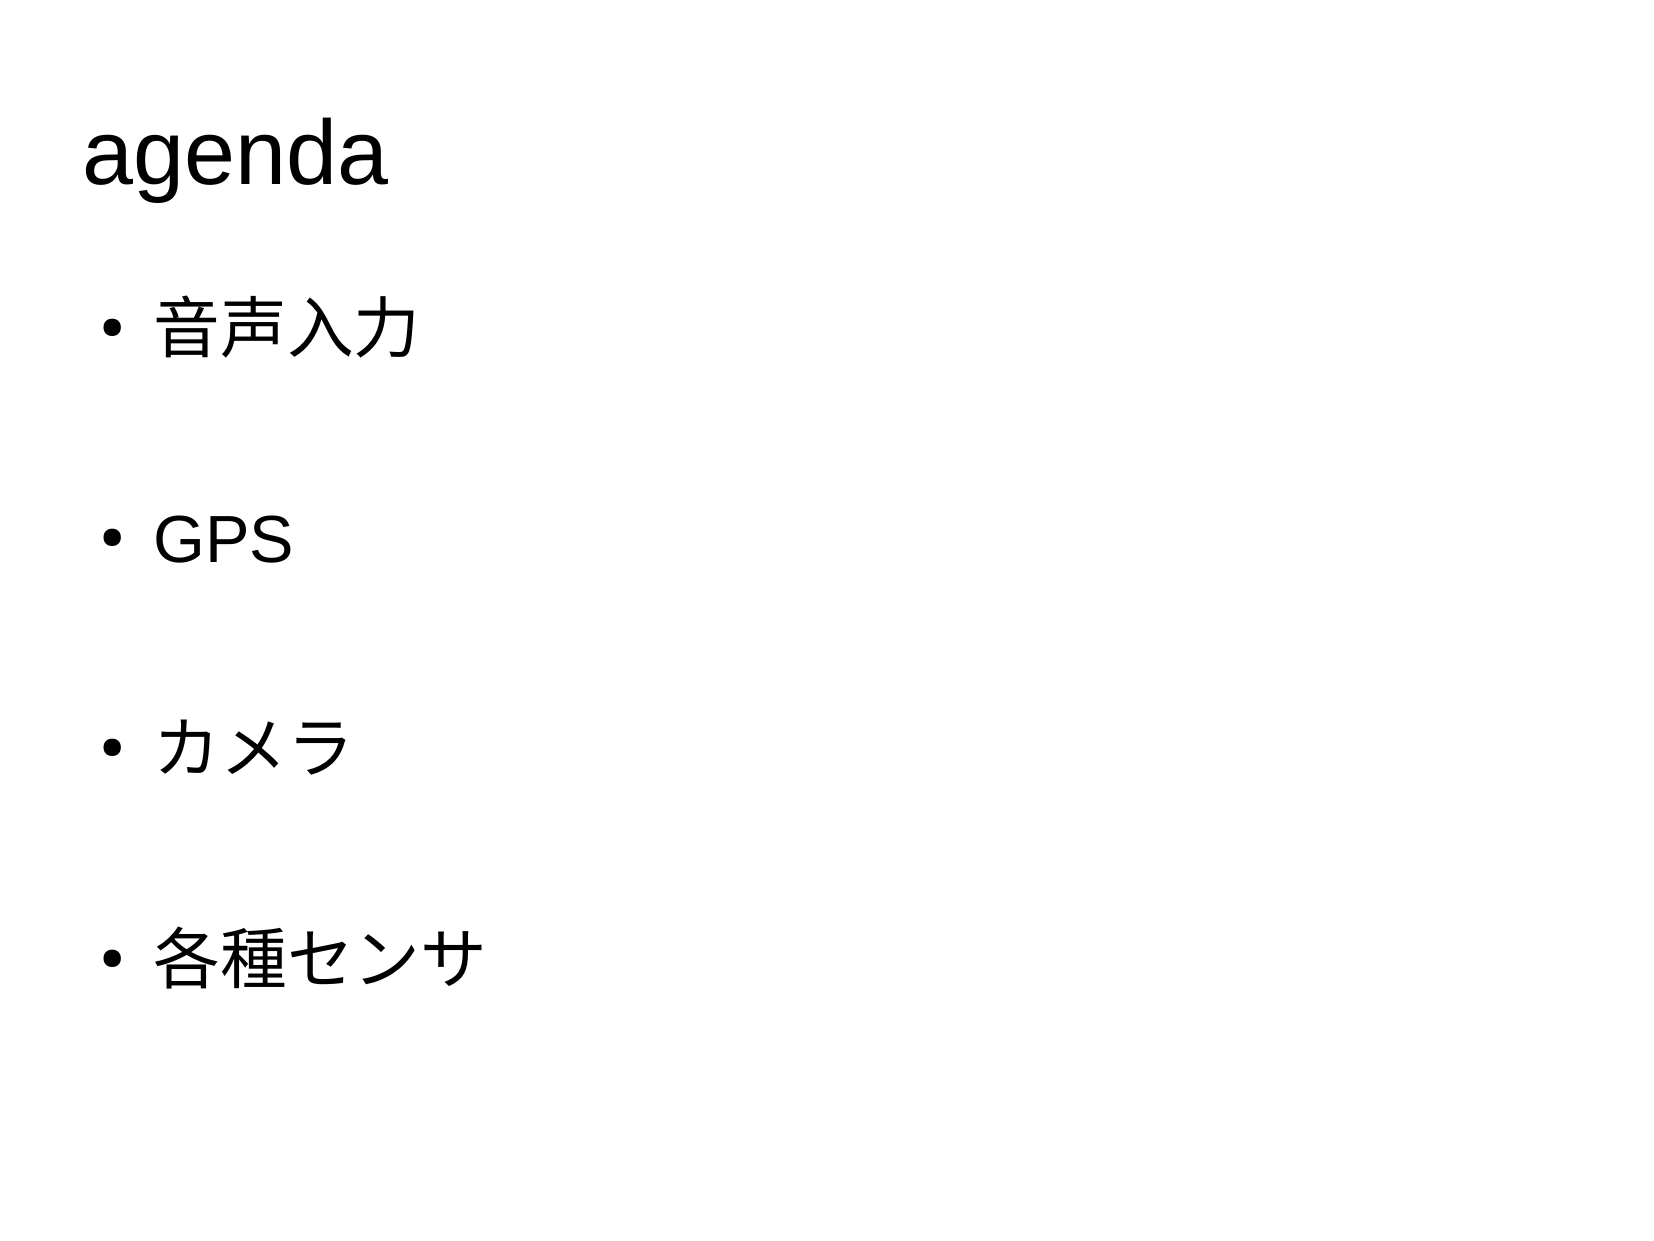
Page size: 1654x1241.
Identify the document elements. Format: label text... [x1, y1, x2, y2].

title agenda [82, 41, 1571, 265]
list 音声入力 GPS カメラ 各種センサ [82, 290, 1571, 1109]
